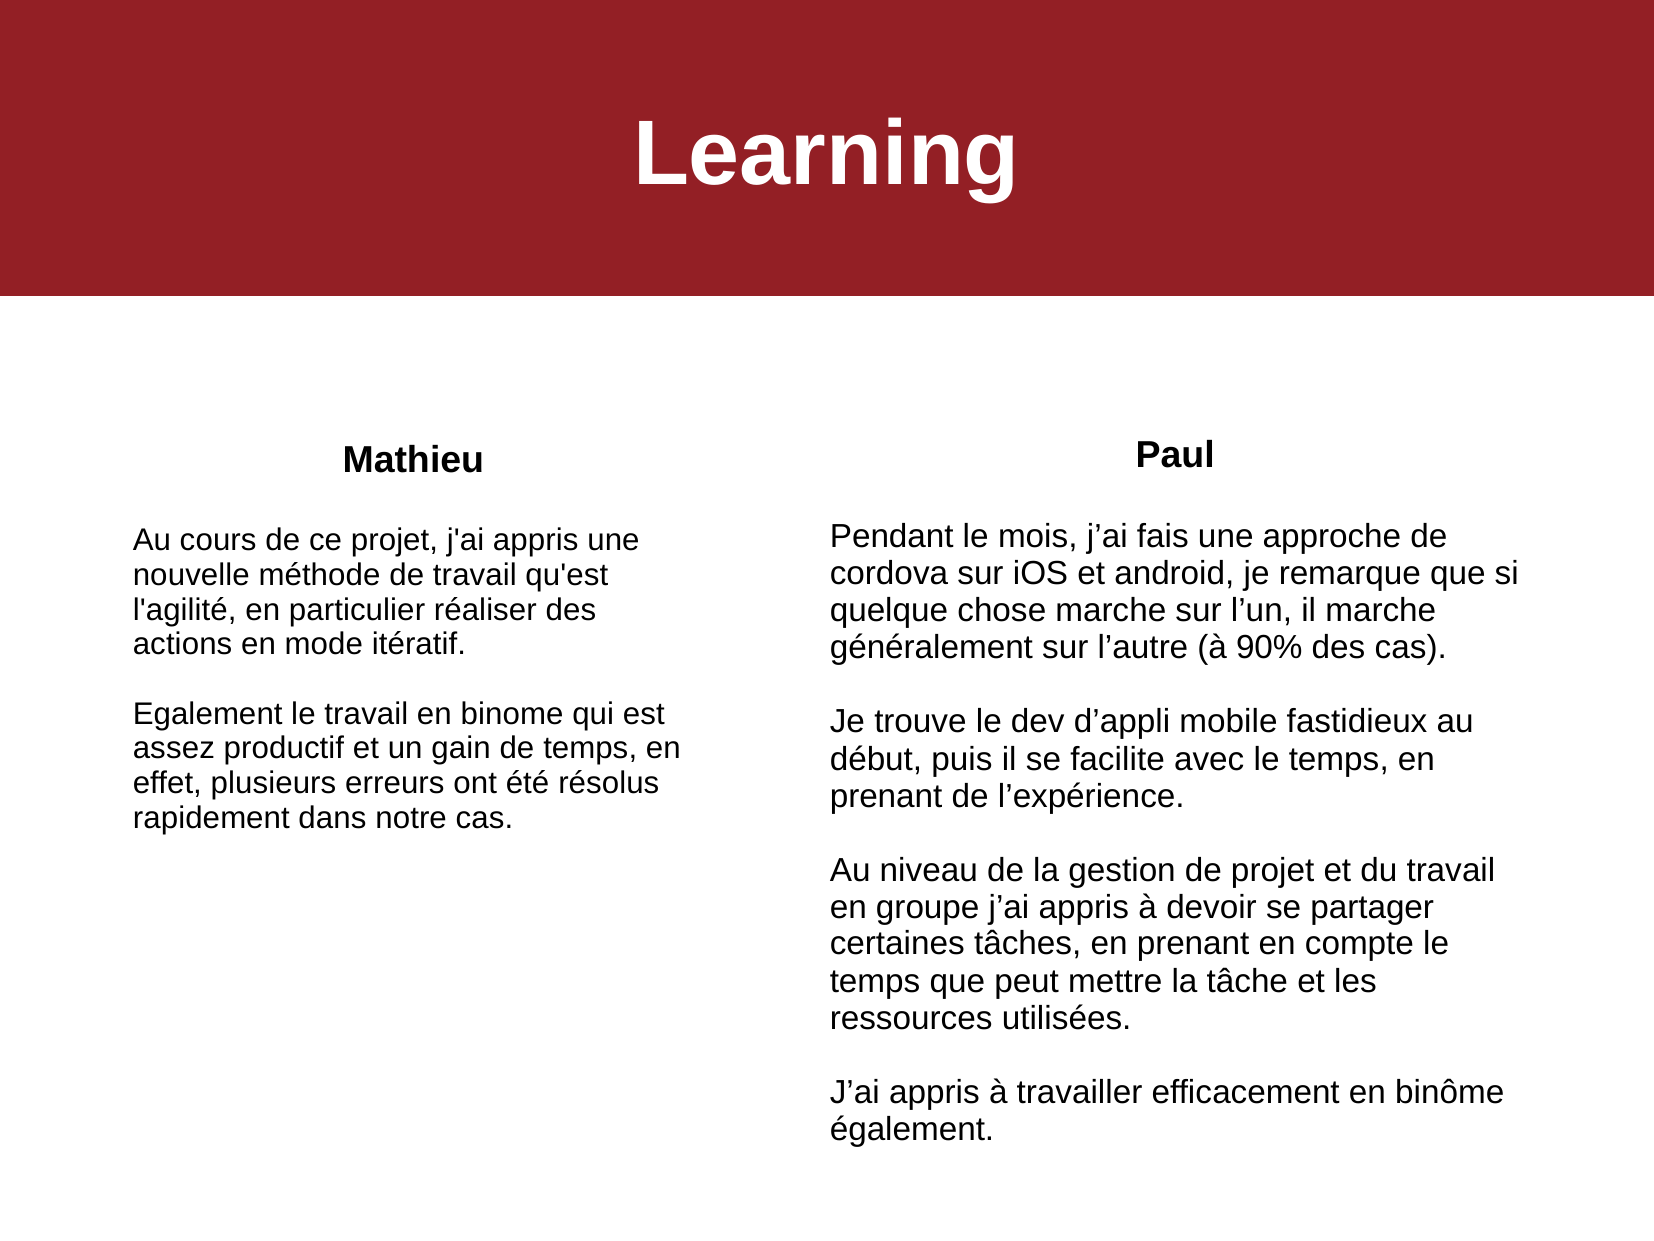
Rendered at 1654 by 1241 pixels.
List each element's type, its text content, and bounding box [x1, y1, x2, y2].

text_box [0, 0, 1654, 296]
text_box Mathieu Au cours de ce projet, j'ai appris une nouvelle méthode de travail qu'est l'agilité, en particulier réaliser des actions en mode itératif. Egalement le travail en binome qui est assez productif et un gain de temps, en effet, plusieurs erreurs ont été résolus rapidement dans notre cas. [118, 431, 709, 848]
text_box Paul Pendant le mois, j’ai fais une approche de cordova sur iOS et android, je remarque que si quelque chose marche sur l’un, il marche généralement sur l’autre (à 90% des cas). Je trouve le dev d’appli mobile fastidieux au début, puis il se facilite avec le temps, en prenant de l’expérience. Au niveau de la gestion de projet et du travail en groupe j’ai appris à devoir se partager certaines tâches, en prenant en compte le temps que peut mettre la tâche et les ressources utilisées. J’ai appris à travailler efficacement en binôme également. [814, 426, 1536, 1205]
title Learning [82, 49, 1571, 257]
